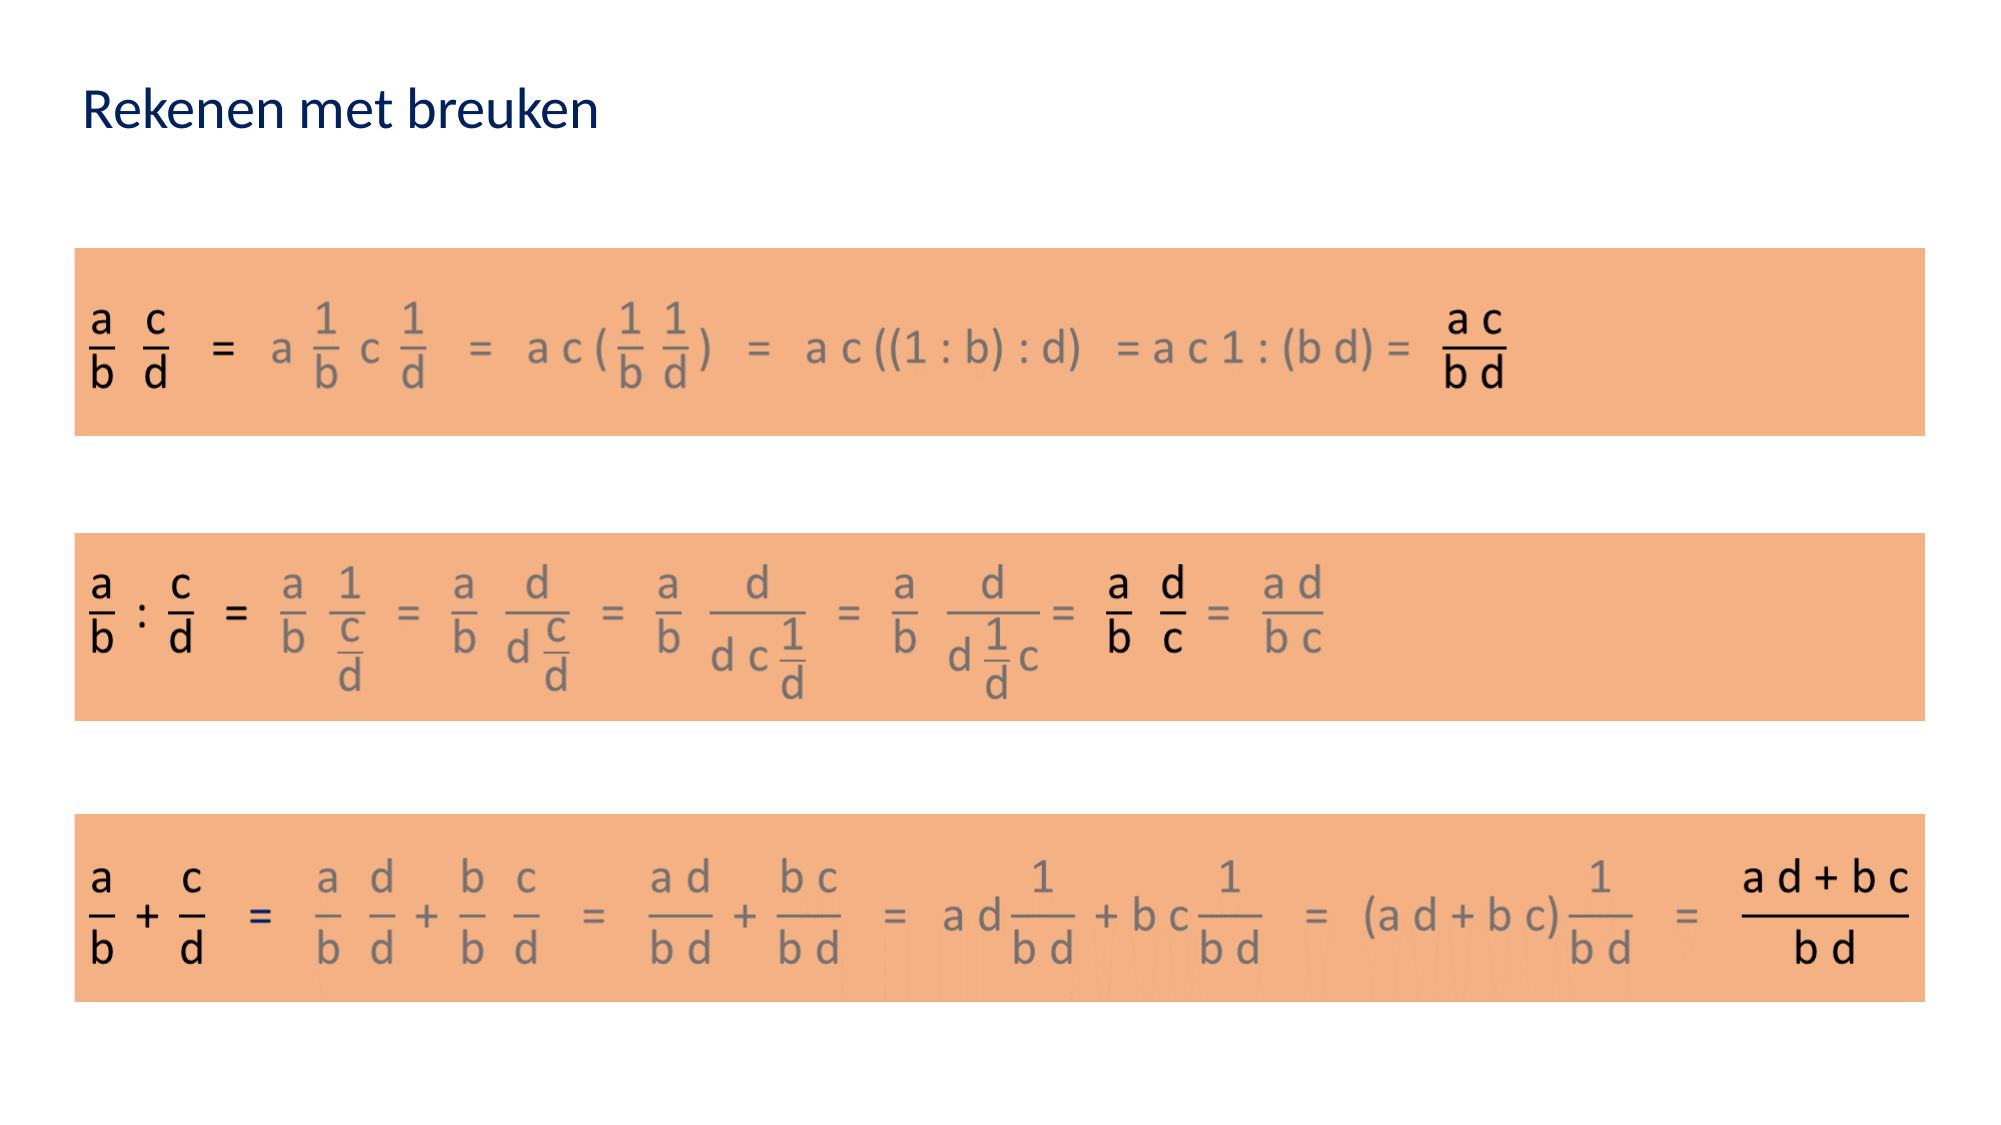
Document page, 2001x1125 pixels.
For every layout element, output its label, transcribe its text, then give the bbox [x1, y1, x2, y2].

text_box Rekenen met breuken [67, 62, 616, 148]
text_box [74, 248, 1926, 436]
text_box [74, 533, 1926, 721]
text_box [74, 814, 1926, 1002]
